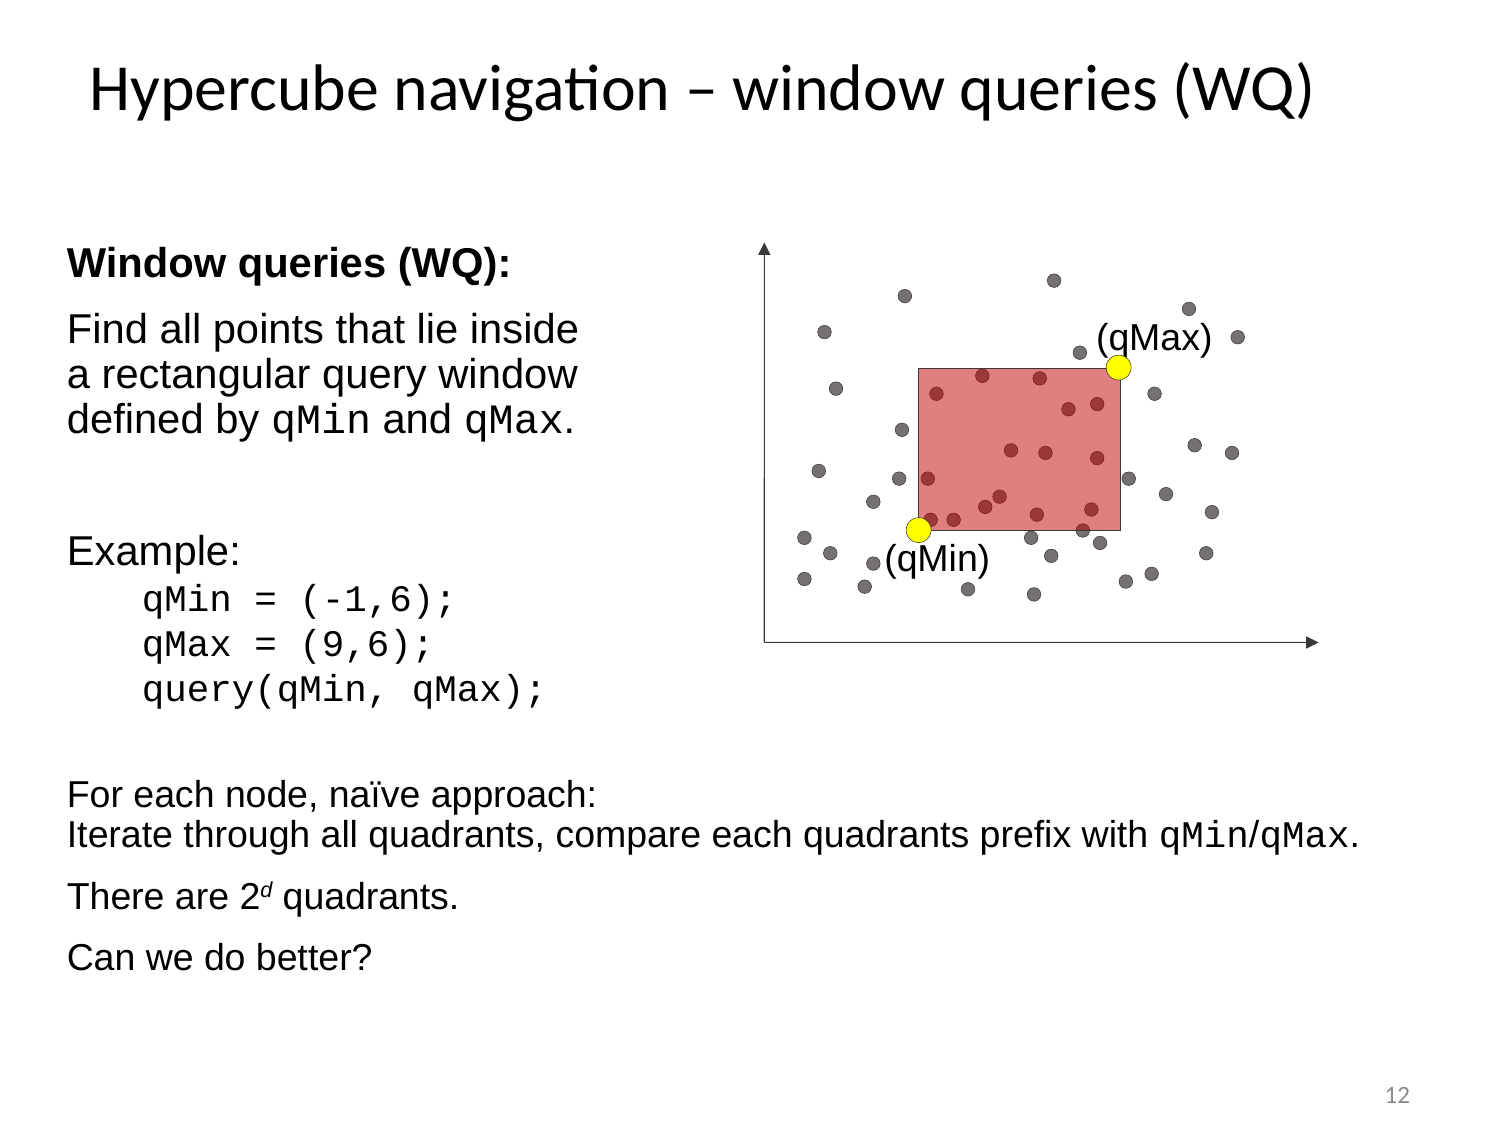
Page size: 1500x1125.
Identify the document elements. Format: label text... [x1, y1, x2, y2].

text_box [897, 289, 912, 303]
text_box Hypercube navigation – window queries (WQ) [75, 12, 1425, 155]
text_box [857, 579, 872, 594]
text_box (qMax) [1081, 305, 1231, 365]
text_box [1044, 549, 1059, 563]
text_box [892, 471, 907, 486]
text_box [817, 325, 832, 339]
text_box [1118, 574, 1133, 589]
text_box [1199, 546, 1214, 561]
text_box <number> [1074, 1079, 1425, 1107]
text_box [895, 423, 909, 437]
text_box [1159, 487, 1173, 501]
text_box [1187, 438, 1202, 453]
text_box [811, 464, 826, 478]
text_box [1093, 536, 1107, 550]
text_box [829, 381, 843, 396]
text_box [797, 531, 812, 545]
text_box [906, 355, 1136, 545]
text_box [1027, 587, 1041, 602]
text_box (qMin) [869, 526, 1006, 586]
text_box [1205, 505, 1219, 519]
text_box [1147, 386, 1162, 401]
text_box [961, 586, 975, 597]
text_box [797, 572, 812, 586]
text_box (qMax) [1113, 332, 1123, 348]
text_box [1047, 273, 1061, 288]
text_box [866, 495, 881, 509]
text_box [1231, 330, 1245, 345]
text_box [823, 546, 838, 561]
text_box Window queries (WQ): Find all points that lie inside a rectangular query window defined by qMin and qMax. Example: qMin = (-1,6); qMax = (9,6); query(qMin, qMax); For each node, naïve approach: Iterate through all quadrants, compare each quadrants prefix with qMin/qMax. There are 2d quadrants. Can we do better? [51, 233, 1491, 986]
text_box [1073, 345, 1081, 360]
text_box [1144, 567, 1159, 581]
text_box [1225, 446, 1239, 460]
